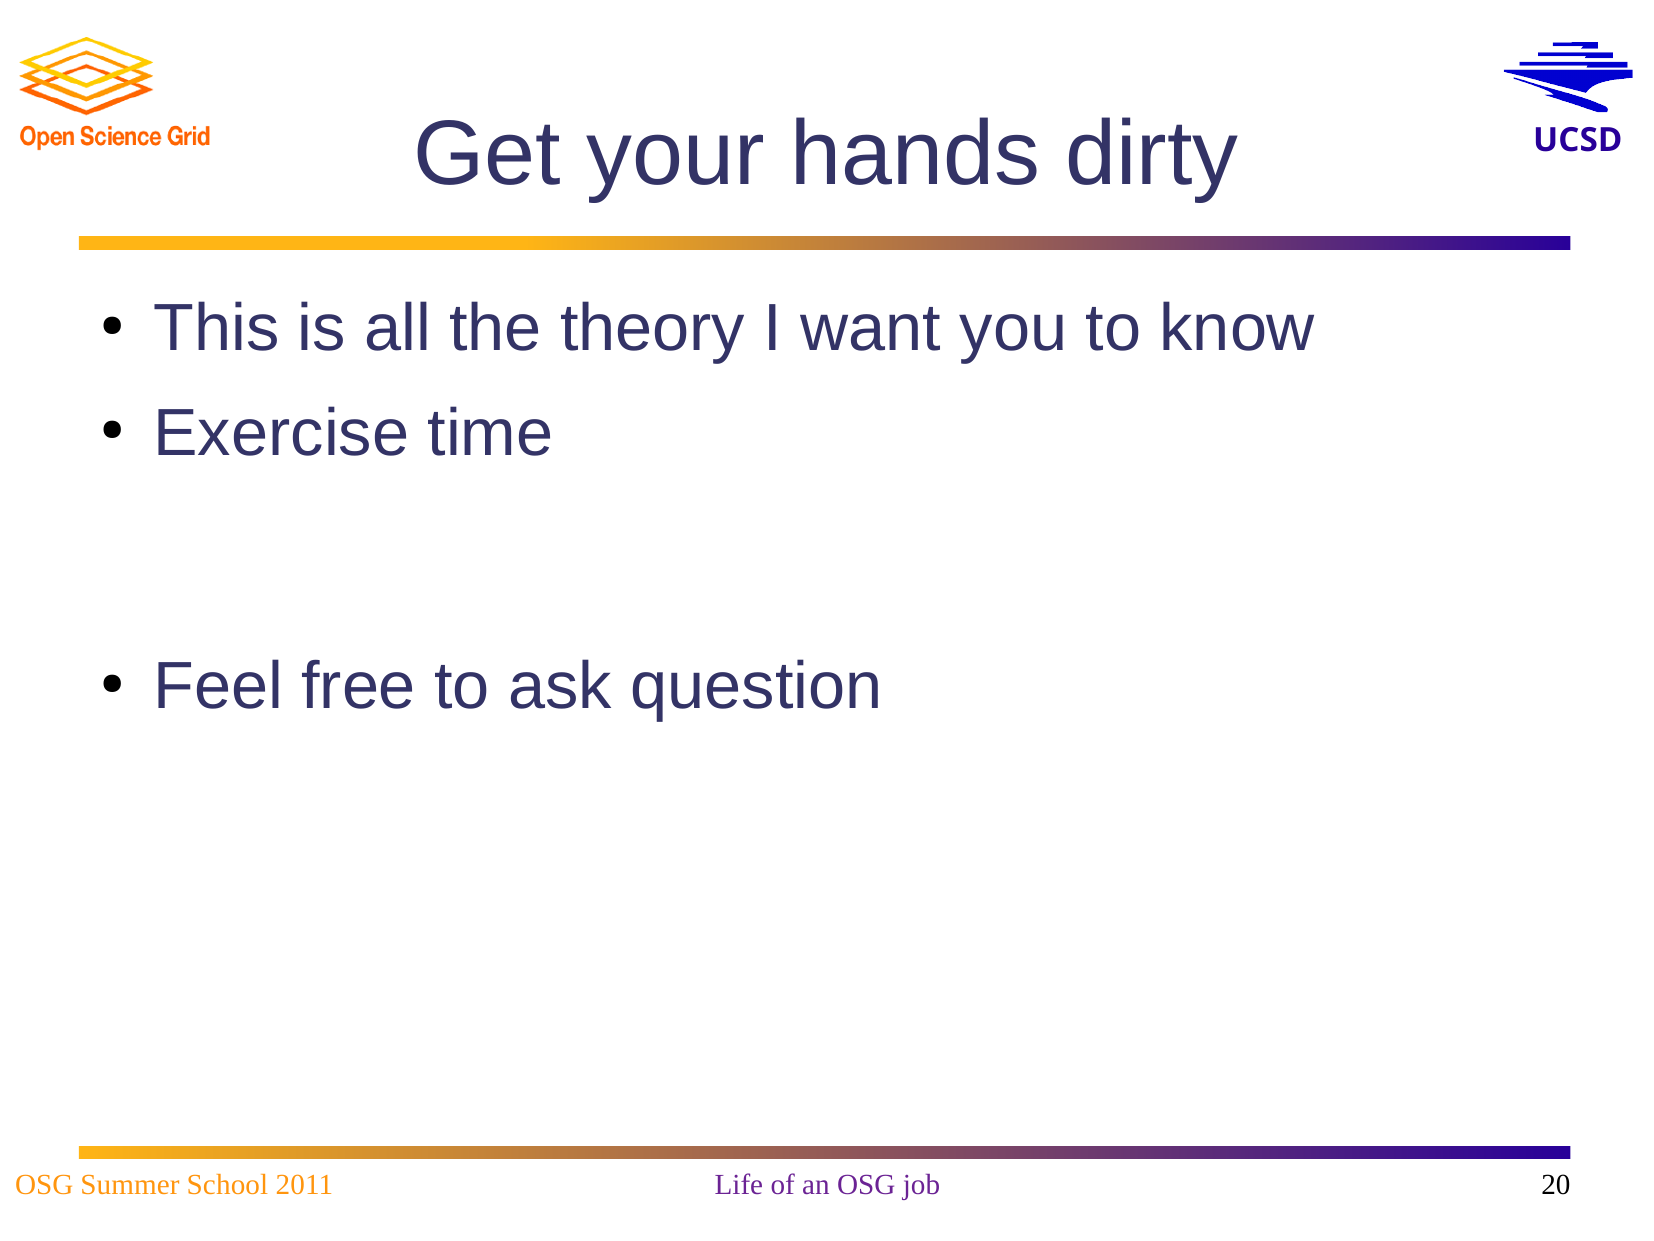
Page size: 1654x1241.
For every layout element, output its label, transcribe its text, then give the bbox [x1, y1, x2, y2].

picture [1495, 42, 1637, 118]
picture [0, 14, 229, 167]
list This is all the theory I want you to know Exercise time Feel free to ask question [82, 290, 1571, 1109]
title Get your hands dirty [82, 56, 1571, 250]
